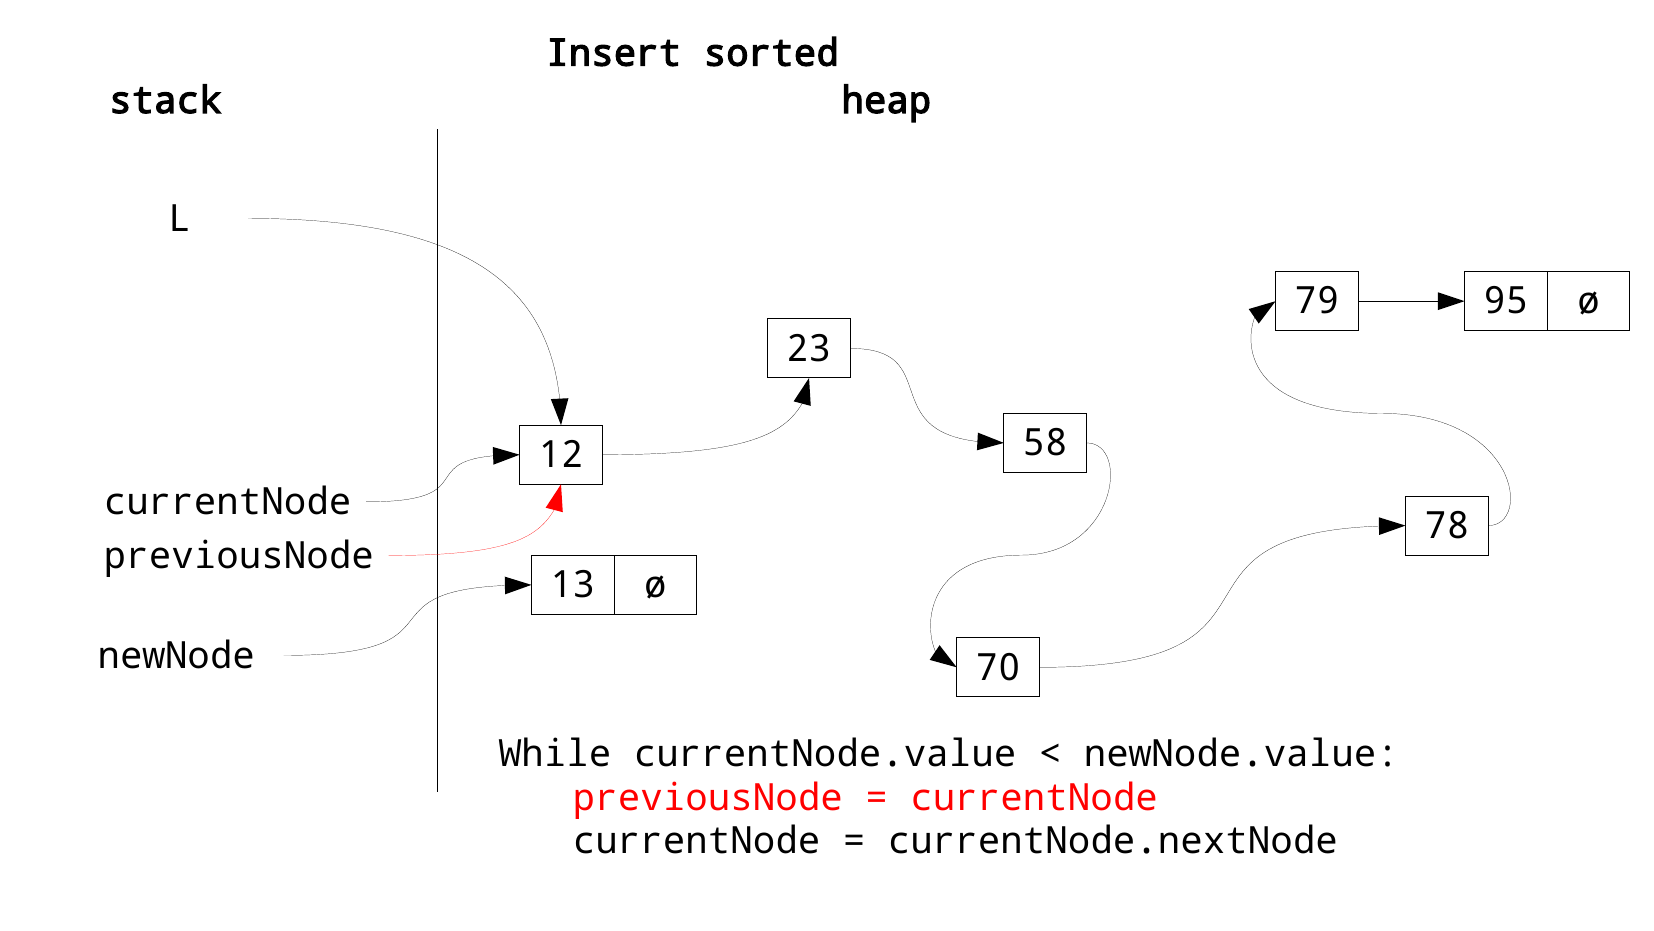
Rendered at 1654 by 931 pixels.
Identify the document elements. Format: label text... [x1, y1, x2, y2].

text_box While currentNode.value < newNode.value: previousNode = currentNode currentNode = currentNode.nextNode [484, 723, 1654, 915]
text_box 79 [1275, 271, 1359, 331]
text_box 95 [1464, 271, 1547, 331]
text_box 70 [956, 637, 1040, 697]
text_box newNode [82, 625, 284, 685]
text_box 23 [767, 318, 851, 378]
text_box 13 [531, 555, 615, 615]
text_box 58 [1003, 413, 1087, 473]
text_box stack [94, 70, 308, 130]
text_box L [153, 188, 249, 248]
text_box previousNode [89, 526, 389, 585]
text_box ø [1547, 271, 1630, 331]
text_box currentNode [88, 472, 367, 532]
text_box 78 [1405, 496, 1489, 556]
text_box 12 [519, 425, 603, 485]
text_box heap [826, 70, 1040, 130]
text_box Insert sorted [531, 23, 1028, 83]
text_box ø [615, 555, 697, 615]
